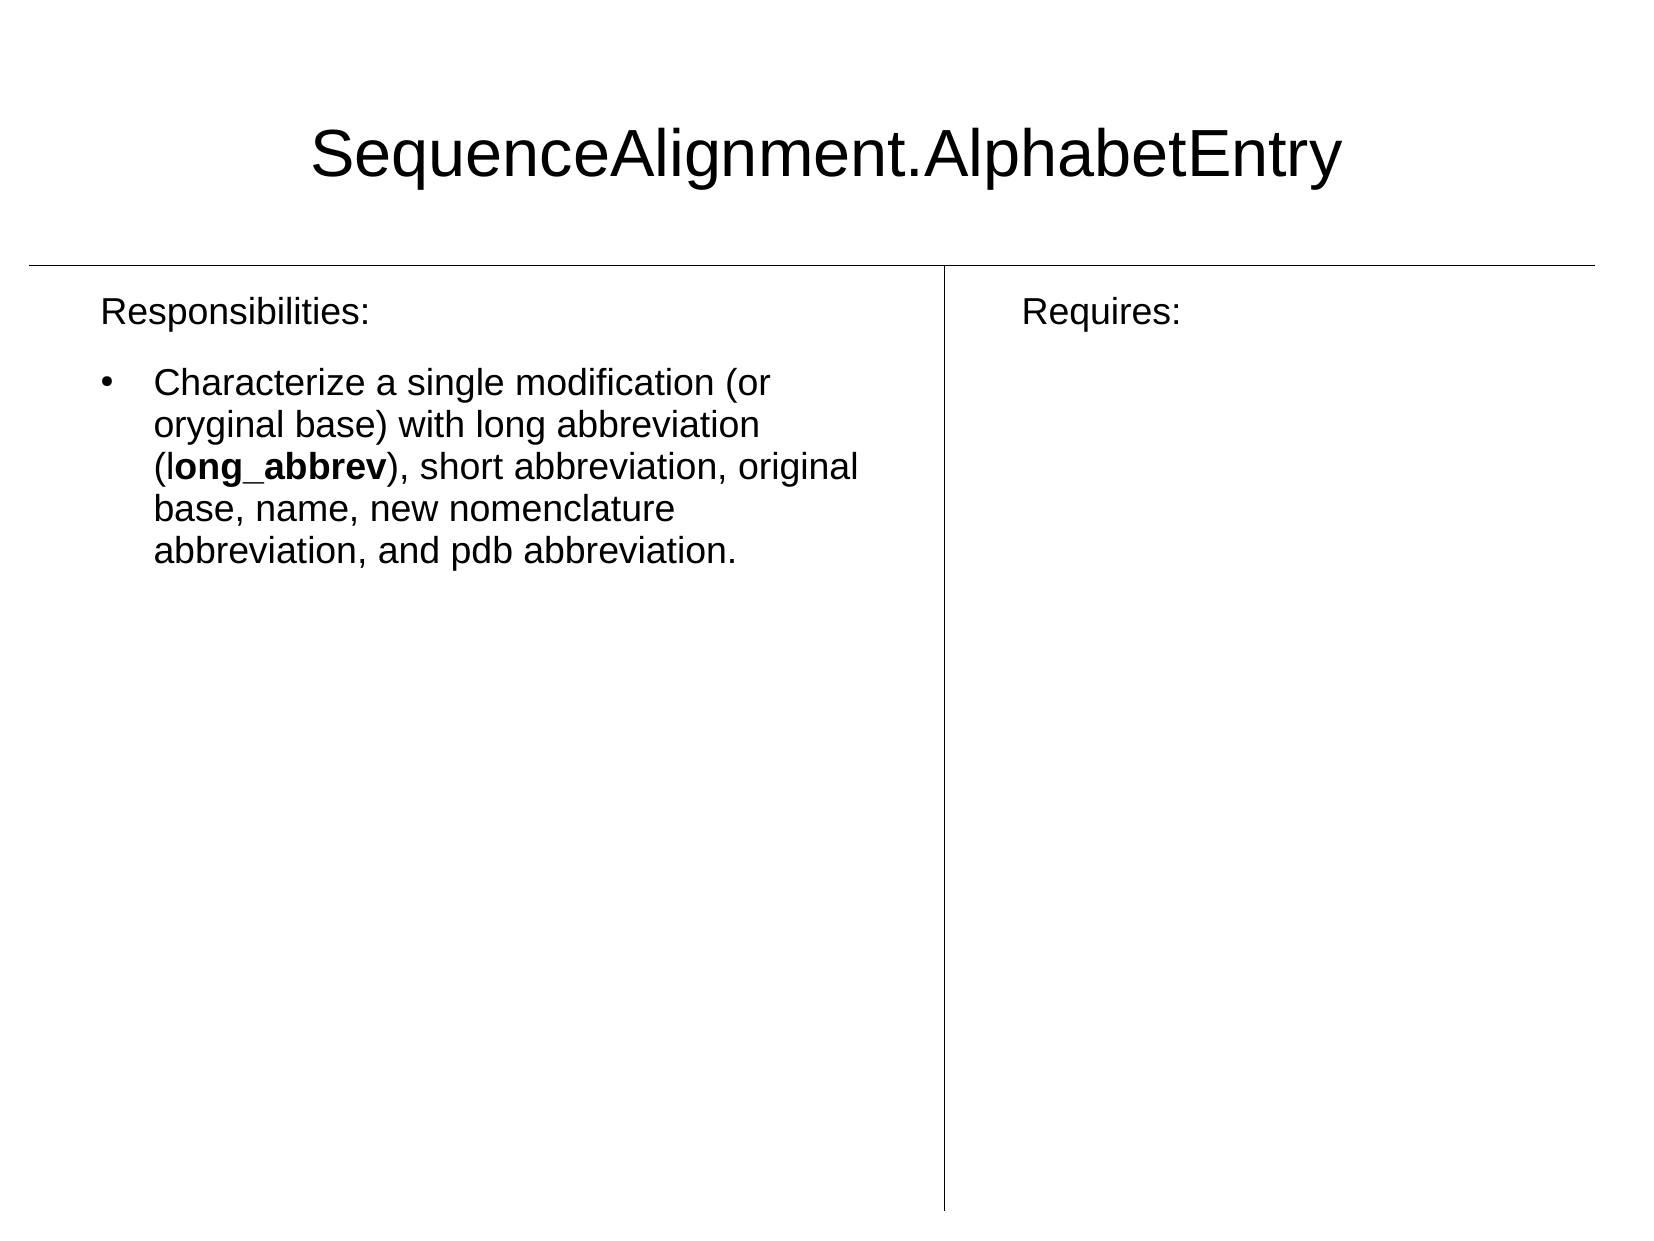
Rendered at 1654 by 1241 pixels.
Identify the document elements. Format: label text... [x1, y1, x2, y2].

list Requires: [1003, 290, 1572, 1094]
title SequenceAlignment.AlphabetEntry [82, 49, 1571, 257]
list Responsibilities: Characterize a single modification (or oryginal base) with long abbreviation (long_abbrev), short abbreviation, original base, name, new nomenclature abbreviation, and pdb abbreviation. [82, 290, 886, 1094]
